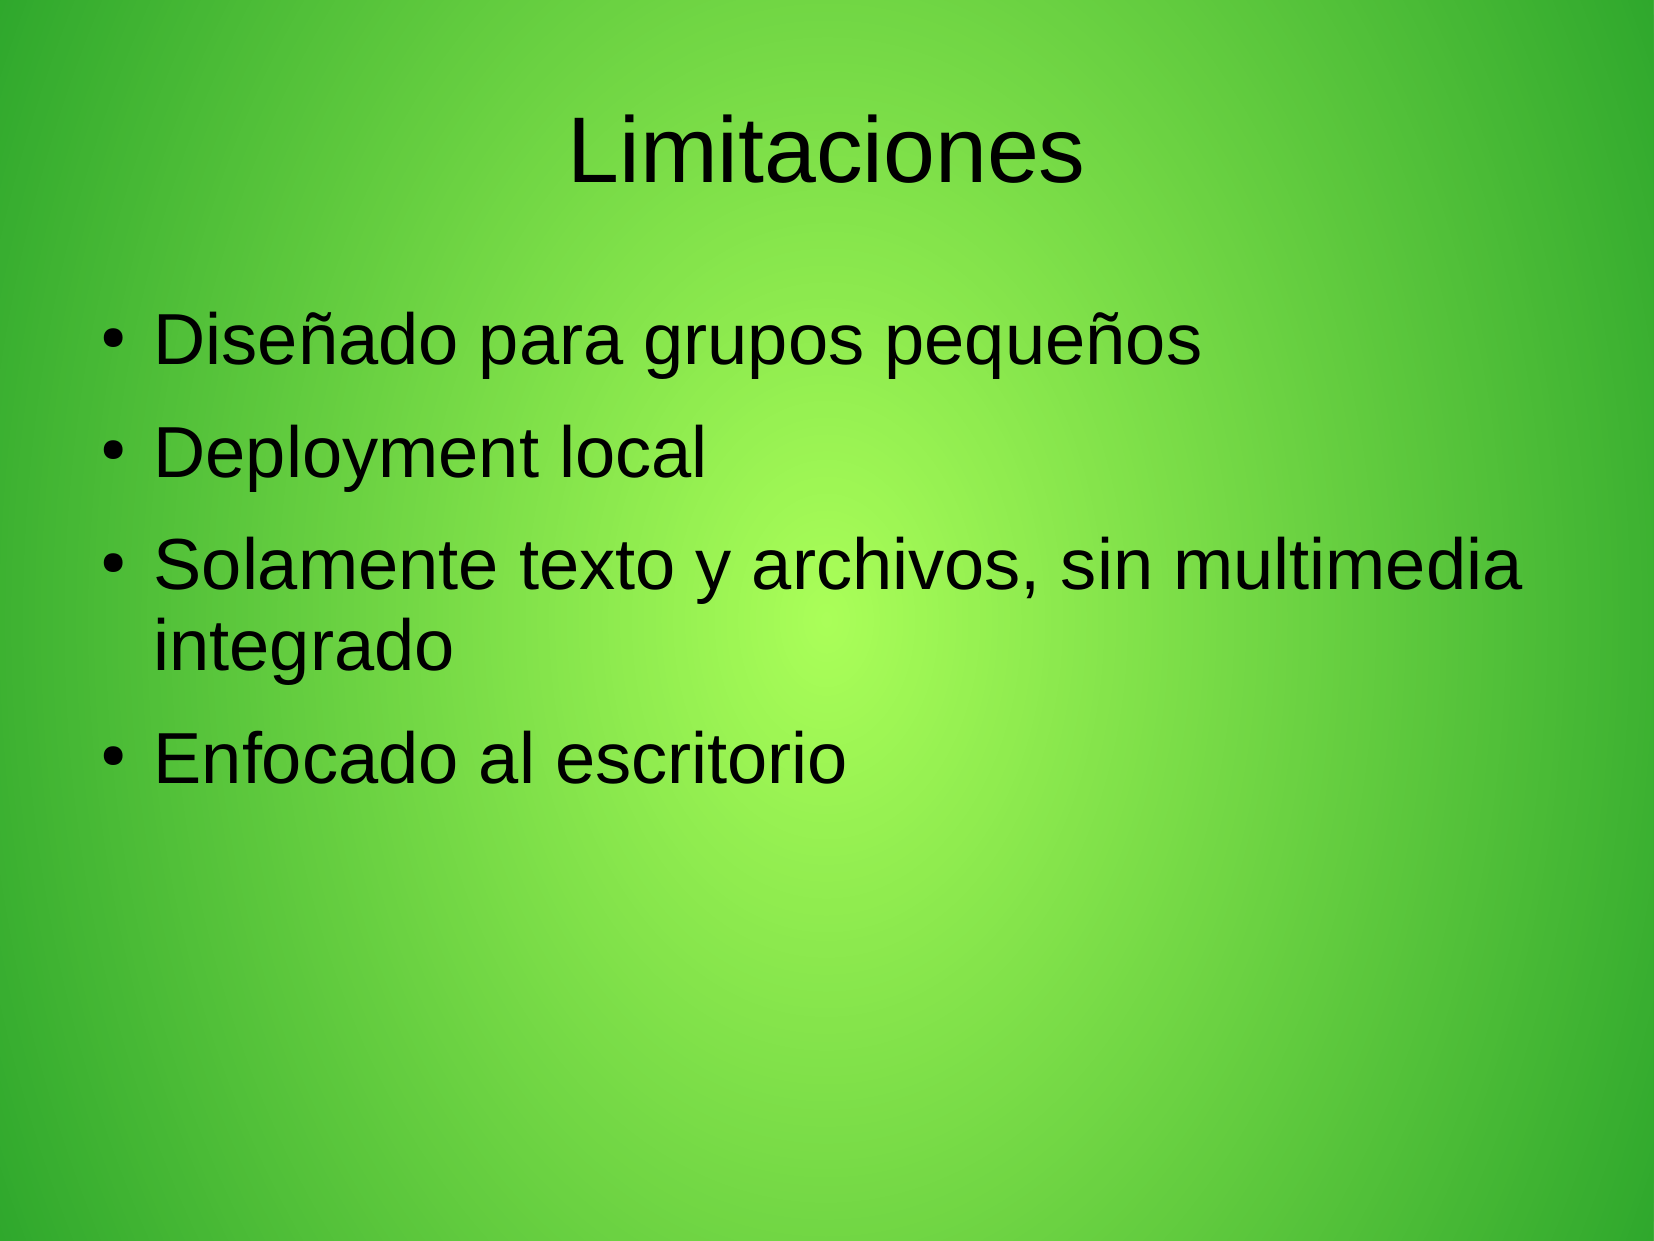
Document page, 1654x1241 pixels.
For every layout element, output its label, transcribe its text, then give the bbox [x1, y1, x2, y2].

list Diseñado para grupos pequeños Deployment local Solamente texto y archivos, sin multimedia integrado Enfocado al escritorio [82, 299, 1571, 1019]
title Limitaciones [82, 47, 1571, 252]
